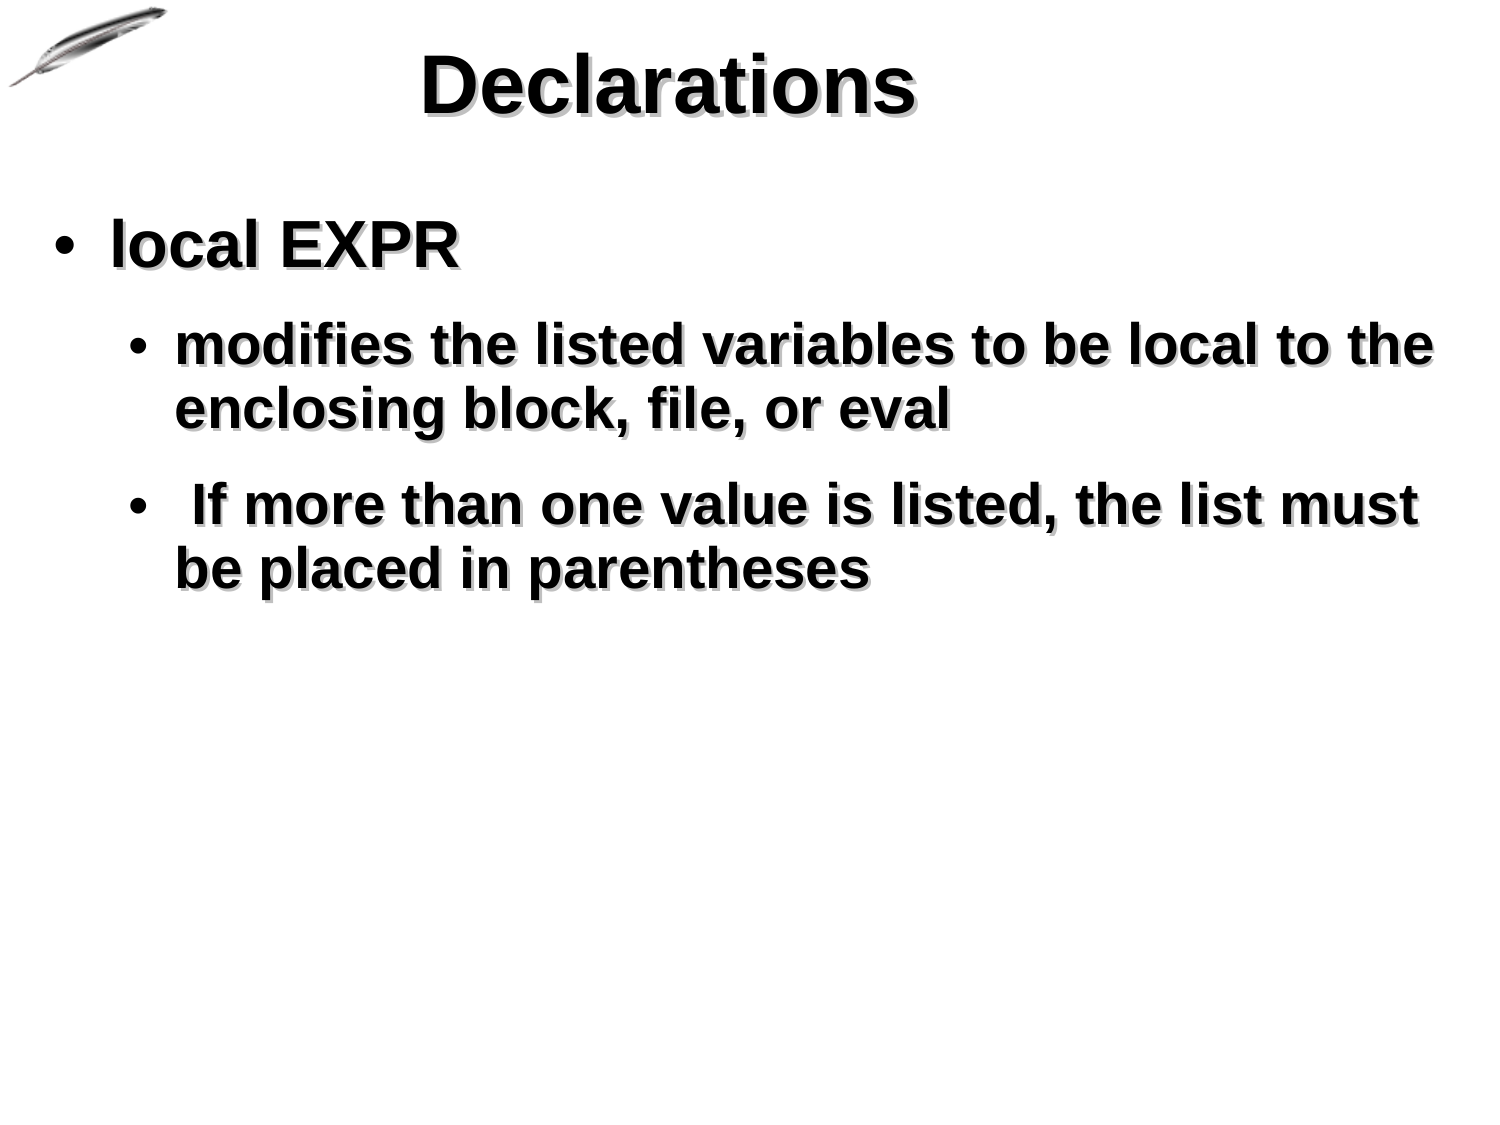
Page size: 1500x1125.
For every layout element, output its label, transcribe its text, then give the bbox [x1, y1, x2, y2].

picture [5, 5, 173, 89]
list local EXPR modifies the listed variables to be local to the enclosing block, file, or eval If more than one value is listed, the list must be placed in parentheses [53, 207, 1447, 1084]
title Declarations [419, 0, 1459, 179]
